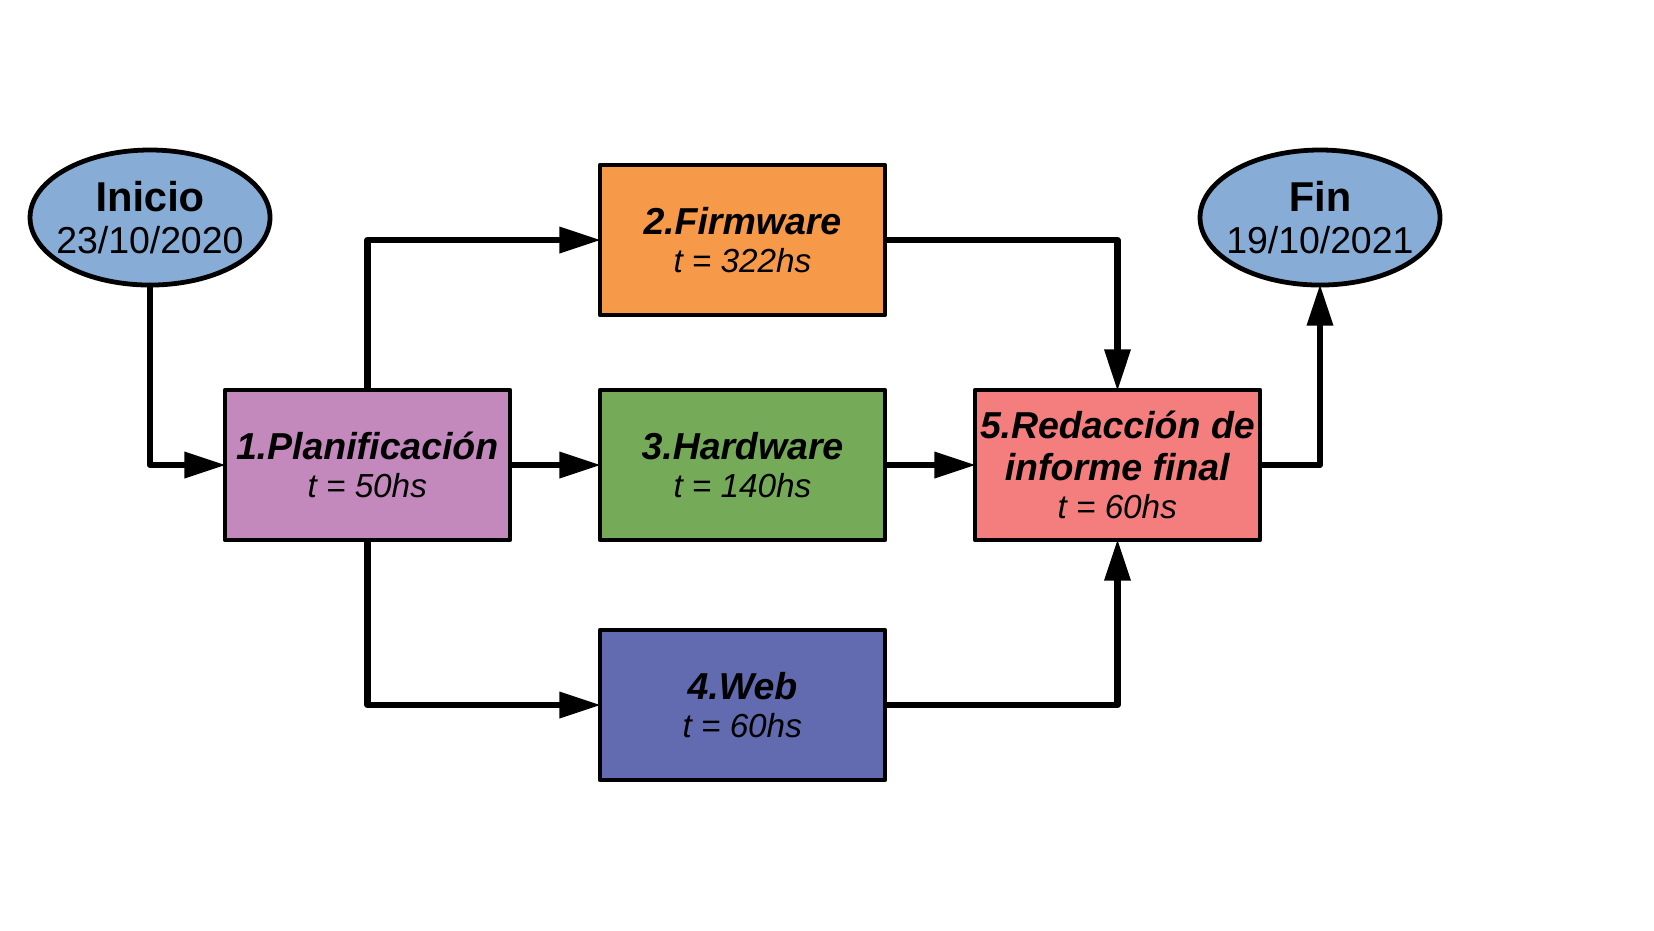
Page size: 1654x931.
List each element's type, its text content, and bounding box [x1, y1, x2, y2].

text_box 1.Planificación t = 50hs [225, 390, 511, 541]
text_box 2.Firmware t = 322hs [600, 165, 886, 316]
text_box 3.Hardware t = 140hs [600, 390, 886, 541]
text_box 5.Redacción de informe final t = 60hs [975, 390, 1261, 541]
text_box Fin 19/10/2021 [1200, 150, 1441, 286]
text_box 4.Web t = 60hs [600, 630, 886, 781]
text_box Inicio 23/10/2020 [30, 150, 271, 286]
